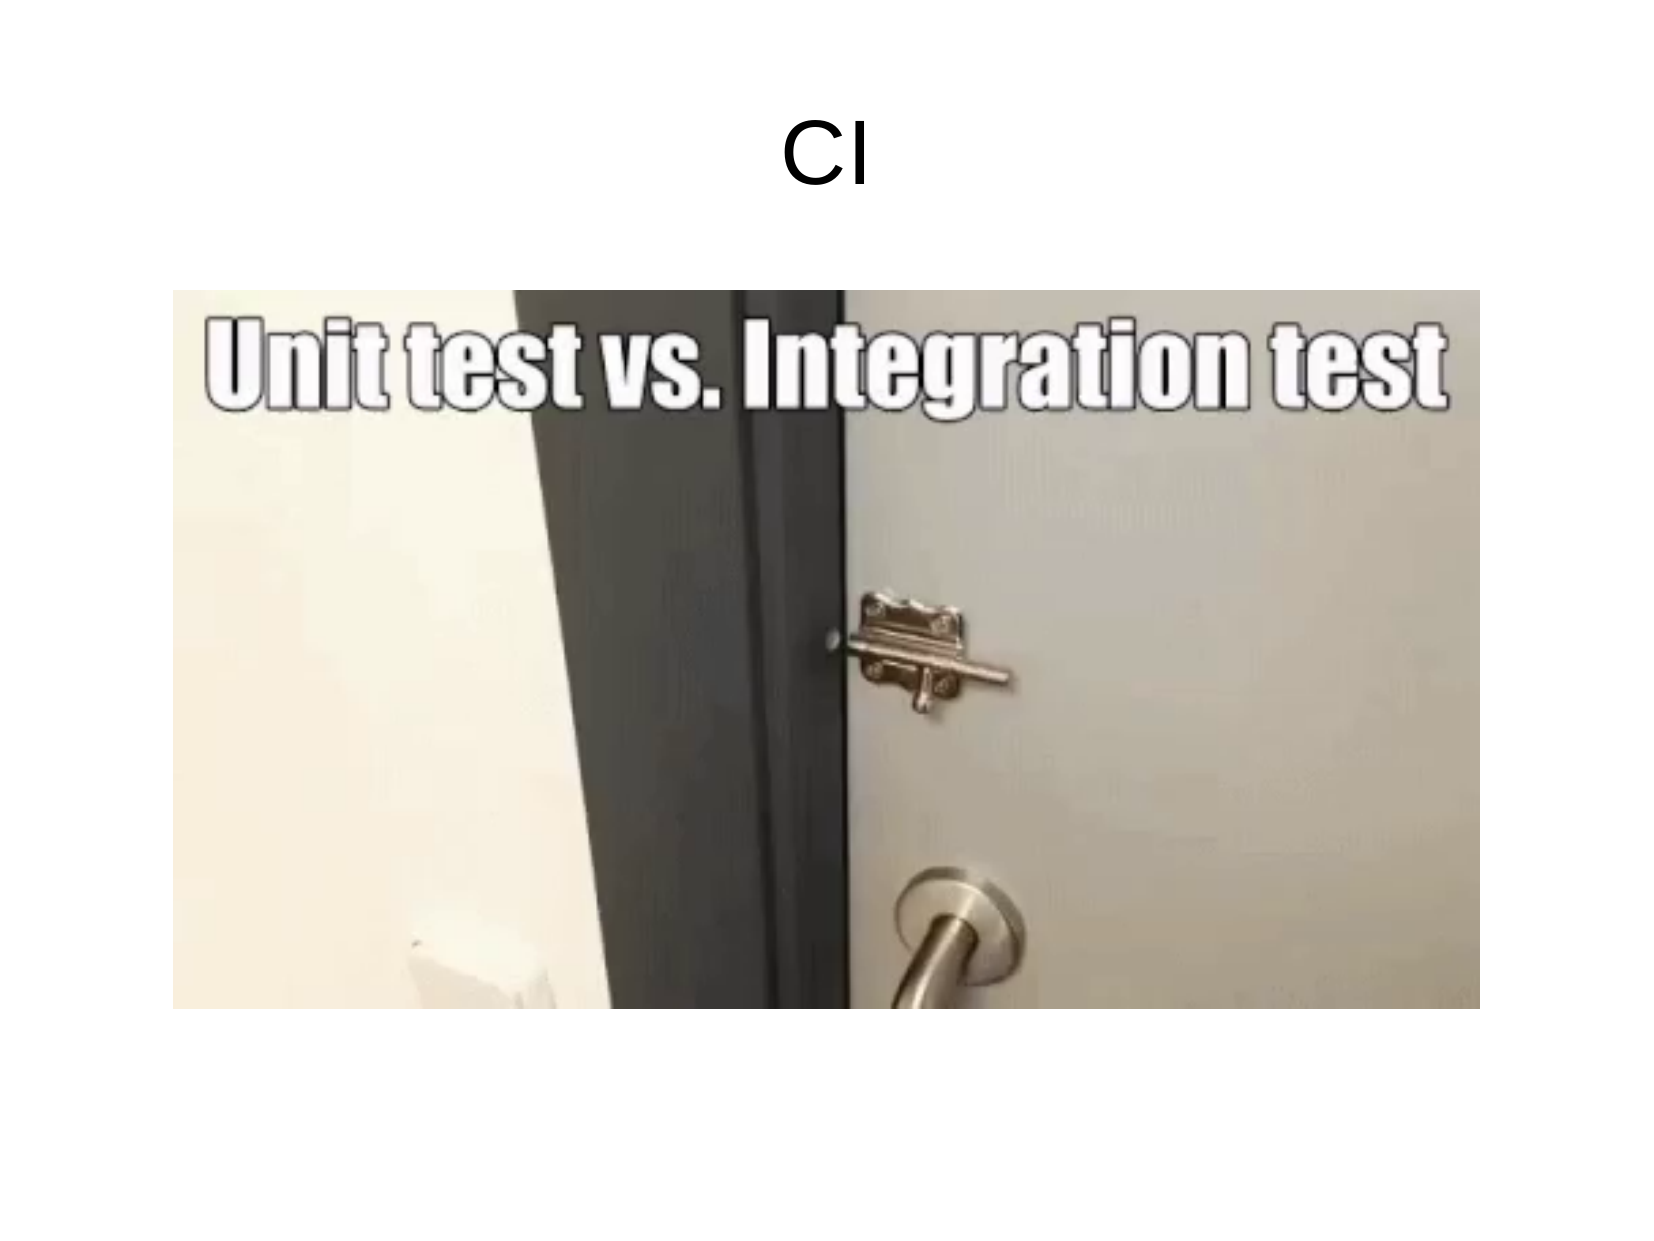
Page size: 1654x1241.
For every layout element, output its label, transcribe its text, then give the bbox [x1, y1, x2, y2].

text_box [172, 290, 1481, 1010]
title CI [82, 49, 1571, 257]
